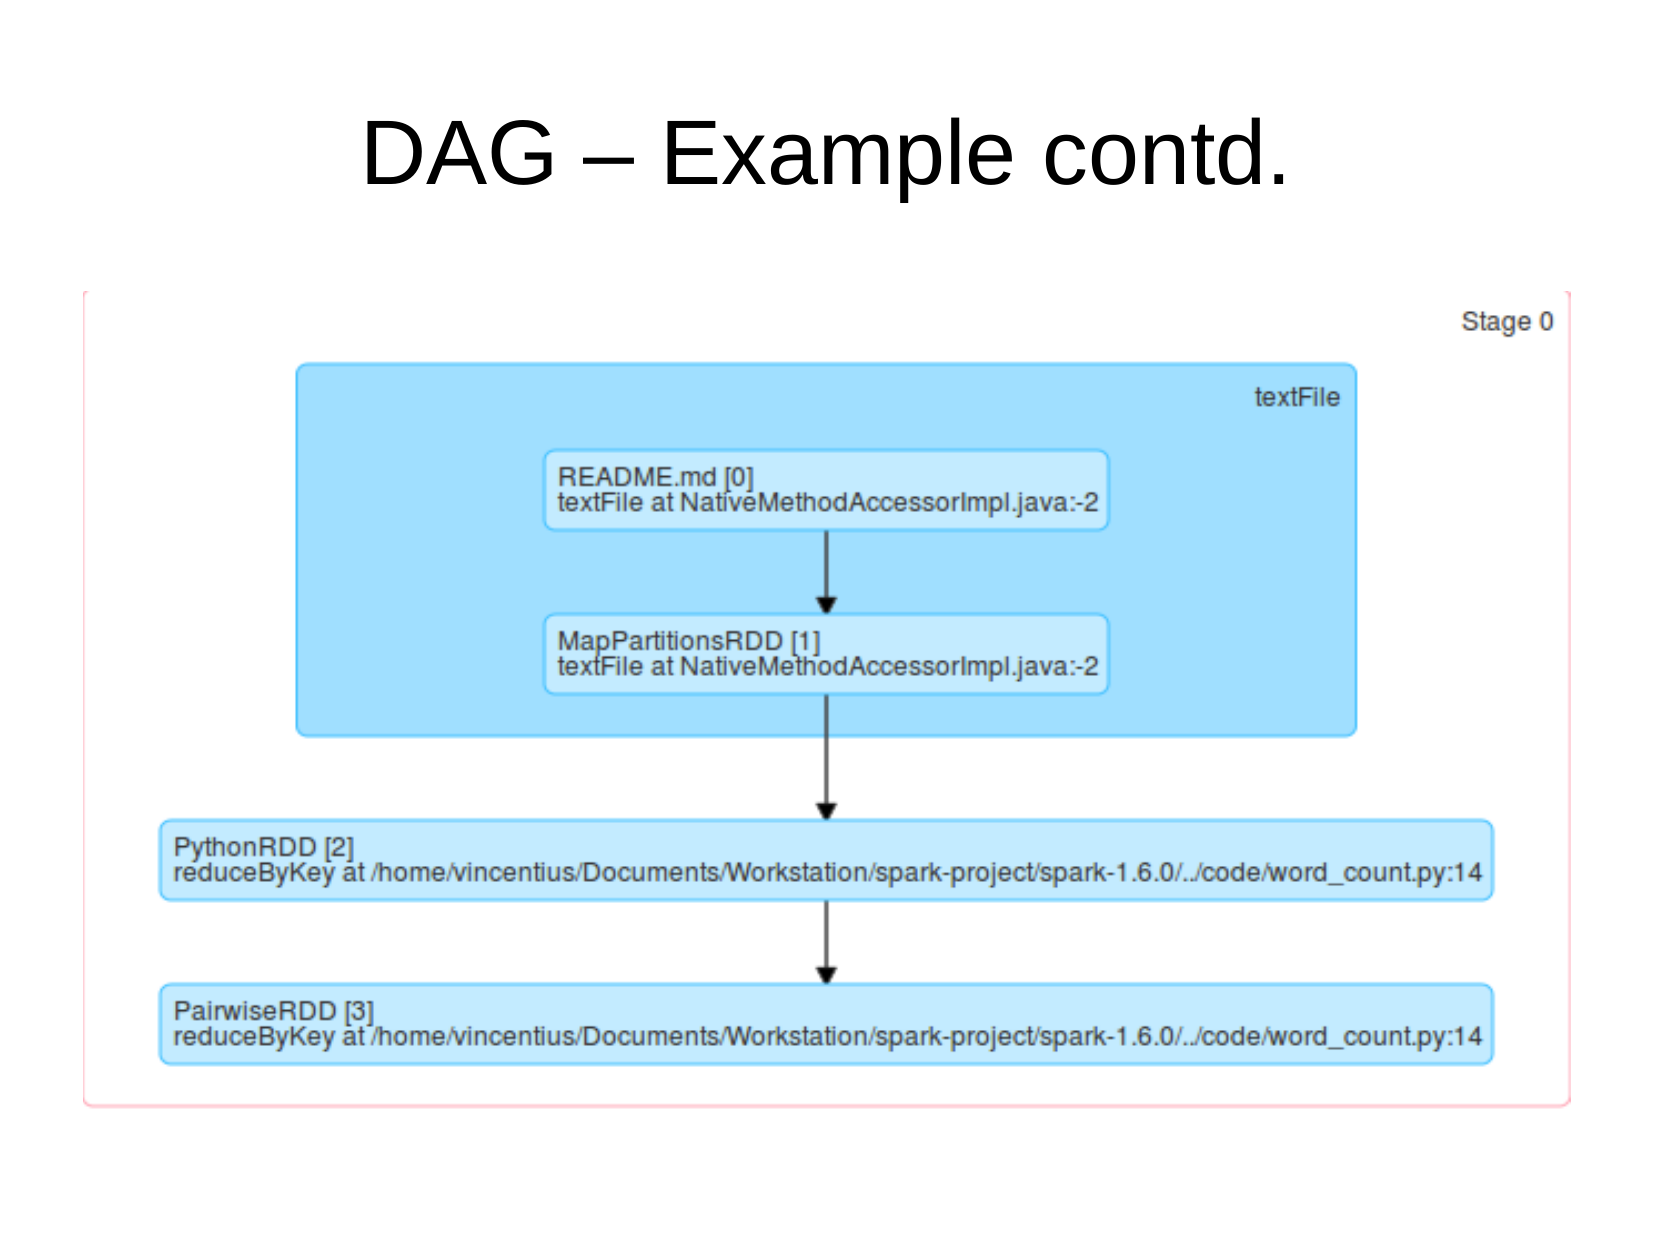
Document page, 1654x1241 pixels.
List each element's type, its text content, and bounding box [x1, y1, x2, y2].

title DAG – Example contd. [82, 49, 1571, 257]
picture [83, 291, 1571, 1111]
